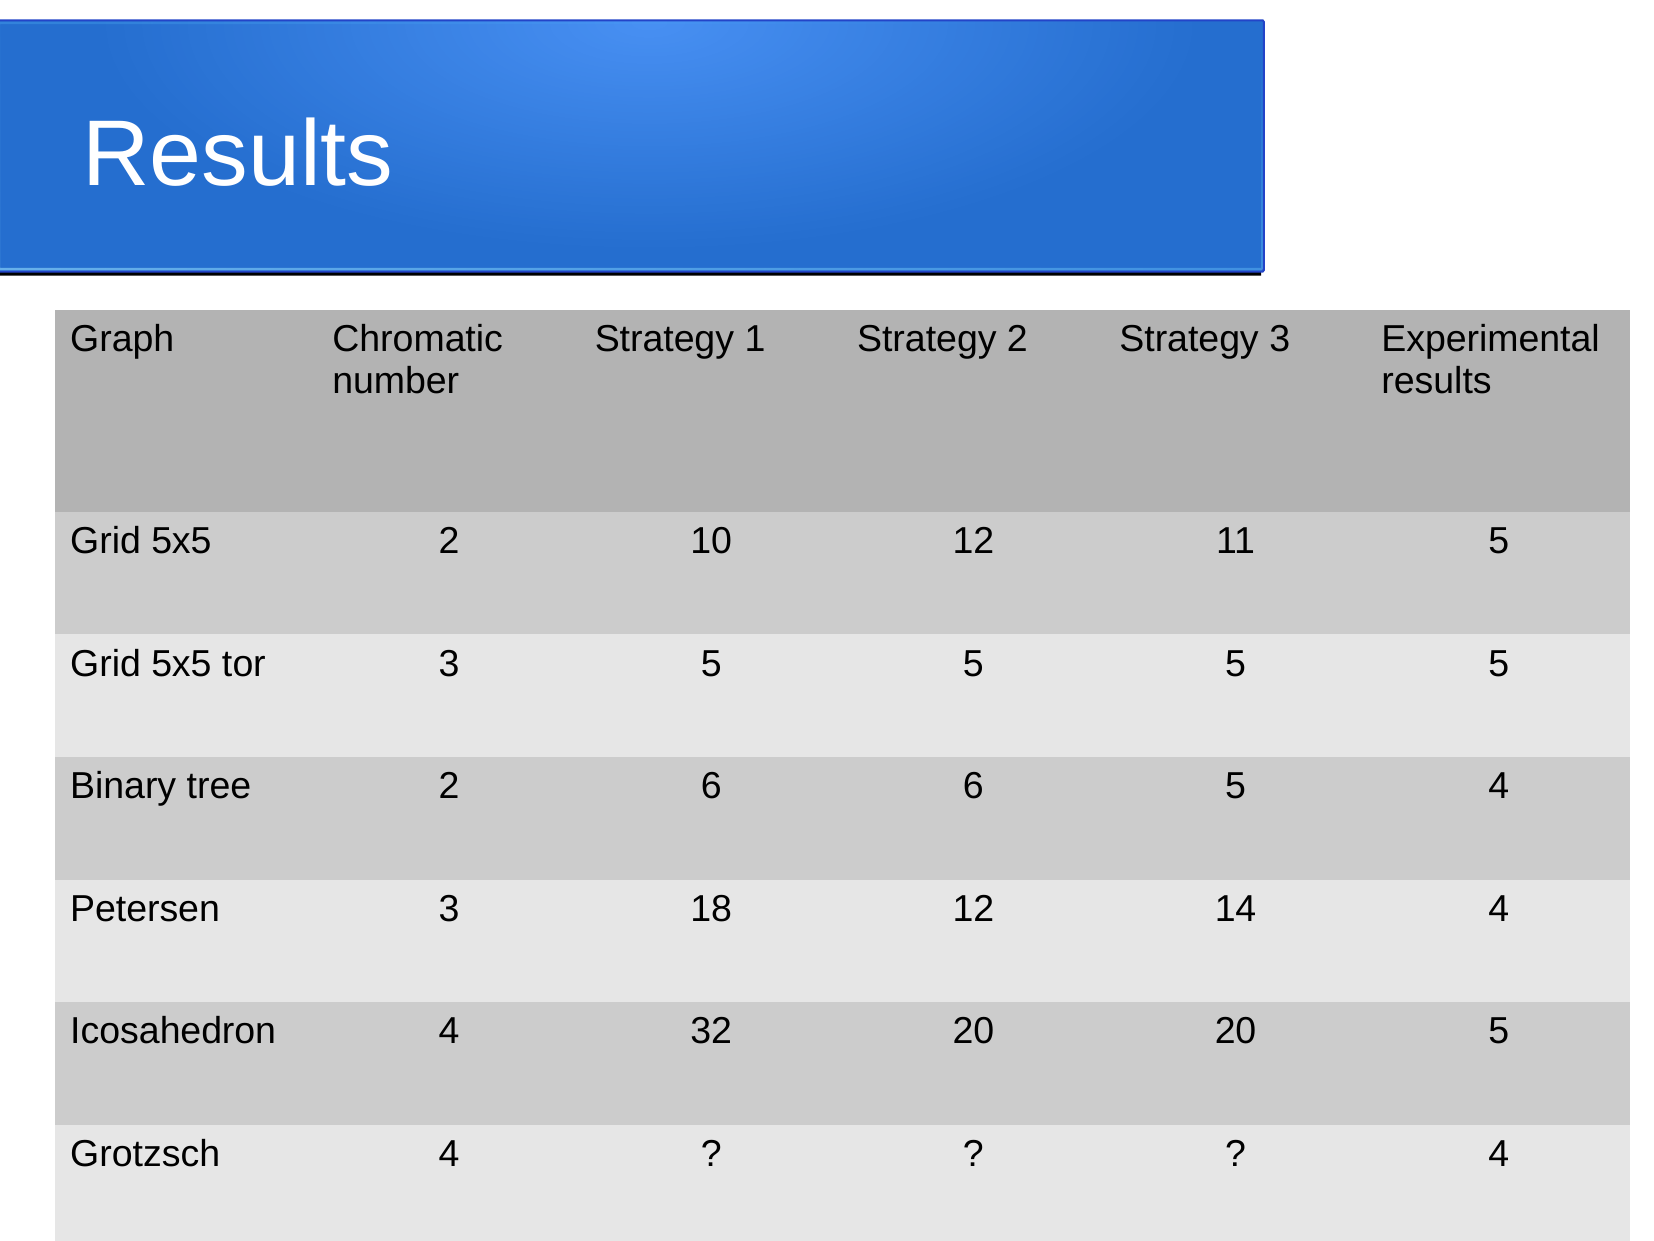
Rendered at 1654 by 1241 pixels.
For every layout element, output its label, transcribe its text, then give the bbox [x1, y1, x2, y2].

table_cell 5 [1367, 1002, 1630, 1125]
table_cell 2 [318, 512, 580, 634]
table_cell 5 [580, 634, 842, 757]
table_cell 4 [1367, 757, 1630, 880]
table_cell Grid 5x5 [55, 512, 318, 634]
table_cell 4 [1367, 1125, 1630, 1241]
table_cell 5 [1367, 634, 1630, 757]
table_cell Grotzsch [55, 1125, 318, 1241]
table_cell 12 [842, 512, 1105, 634]
table_cell 6 [842, 757, 1105, 880]
table_cell 32 [580, 1002, 842, 1125]
table_cell 6 [580, 757, 842, 880]
table_header Graph [55, 310, 318, 512]
table_cell ? [1105, 1125, 1367, 1241]
table_cell 14 [1105, 880, 1367, 1002]
table_cell 20 [1105, 1002, 1367, 1125]
table_header Chromatic number [318, 310, 580, 512]
table_cell 18 [580, 880, 842, 1002]
table_cell 12 [842, 880, 1105, 1002]
table_cell ? [842, 1125, 1105, 1241]
title Results [82, 49, 1250, 257]
table_cell 4 [318, 1125, 580, 1241]
table_cell 20 [842, 1002, 1105, 1125]
table_cell 4 [1367, 880, 1630, 1002]
table_header Strategy 2 [842, 310, 1105, 512]
table_cell Grid 5x5 tor [55, 634, 318, 757]
table_cell 5 [842, 634, 1105, 757]
table_cell Icosahedron [55, 1002, 318, 1125]
table_cell Petersen [55, 880, 318, 1002]
table_header Strategy 1 [580, 310, 842, 512]
table_header Strategy 3 [1105, 310, 1367, 512]
table_cell 10 [580, 512, 842, 634]
table_cell 5 [1105, 634, 1367, 757]
table_cell 5 [1367, 512, 1630, 634]
table_cell ? [580, 1125, 842, 1241]
table_cell 11 [1105, 512, 1367, 634]
table_cell Binary tree [55, 757, 318, 880]
table_cell 4 [318, 1002, 580, 1125]
table_cell 3 [318, 634, 580, 757]
table_header Experimental results [1367, 310, 1630, 512]
table_cell 2 [318, 757, 580, 880]
table_cell 5 [1105, 757, 1367, 880]
table_cell 3 [318, 880, 580, 1002]
